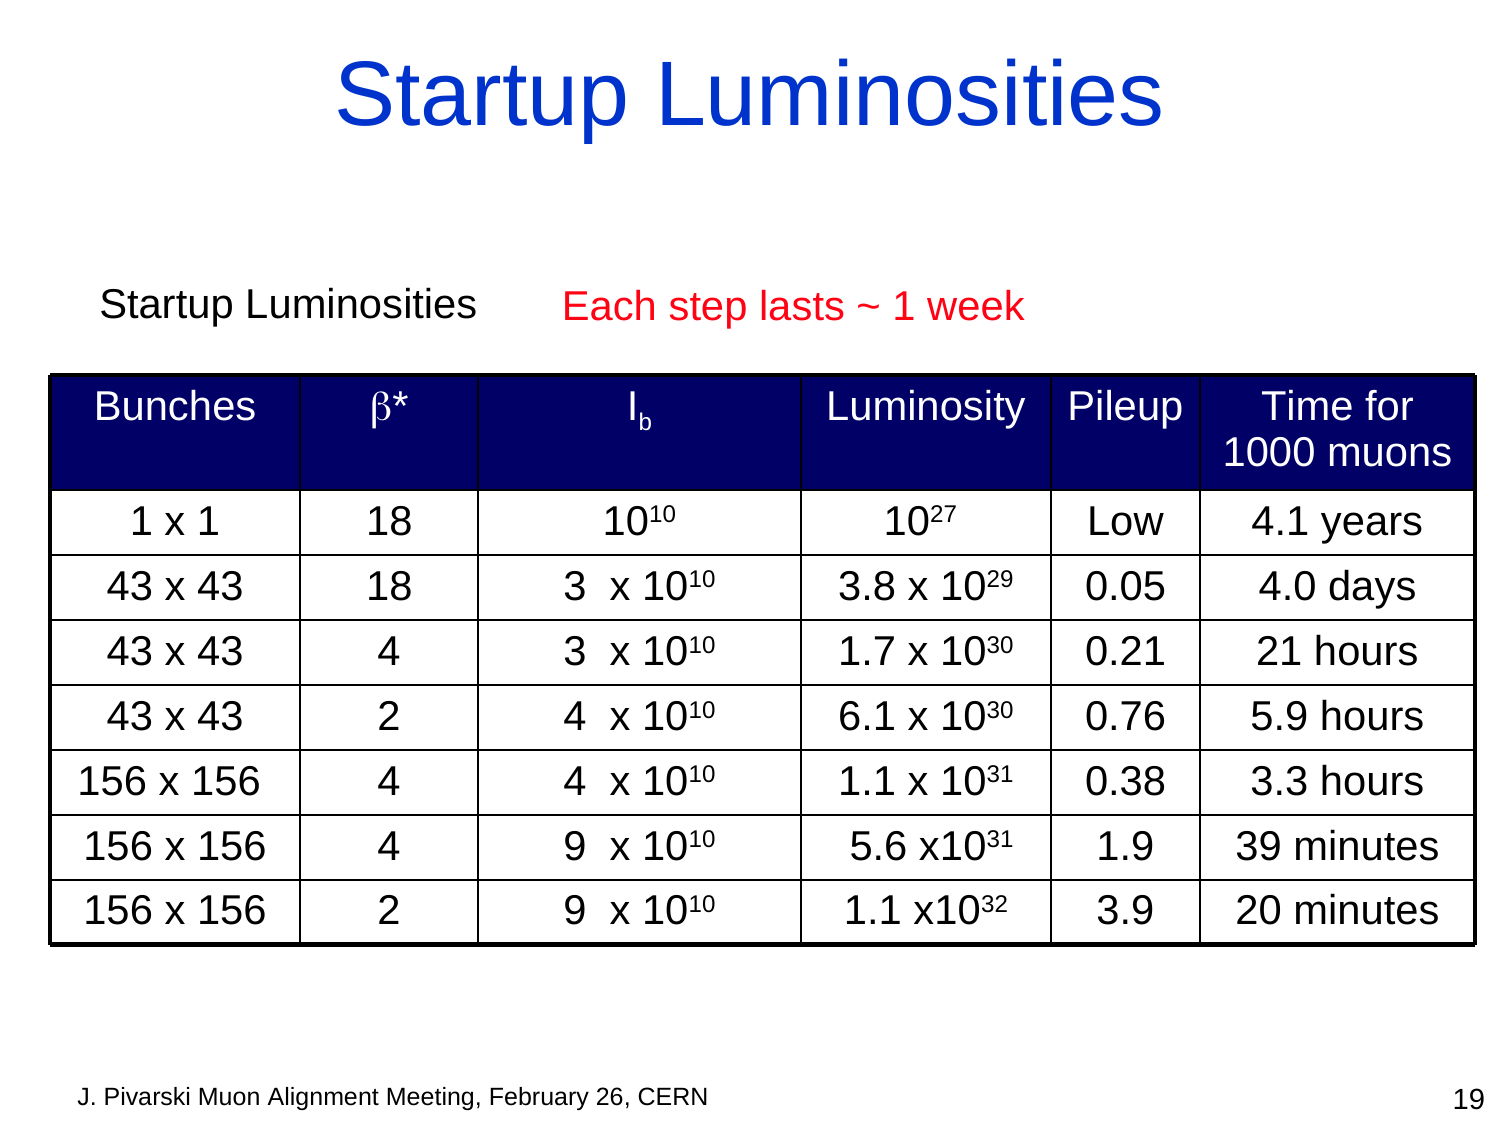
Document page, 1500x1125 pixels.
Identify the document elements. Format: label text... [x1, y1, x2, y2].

text_box 156 x 156 [52, 751, 299, 814]
text_box 4 x 1010 [479, 686, 800, 749]
text_box 18 [301, 491, 477, 554]
text_box 1010 [479, 491, 800, 554]
text_box 1027 [802, 491, 1050, 554]
text_box 4 x 1010 [479, 751, 800, 814]
text_box 43 x 43 [52, 686, 299, 749]
text_box Low [1052, 491, 1199, 554]
text_box 4 [301, 621, 477, 684]
text_box 3 x 1010 [479, 556, 800, 619]
text_box 2 [301, 881, 477, 942]
text_box 43 x 43 [52, 556, 299, 619]
text_box Bunches [52, 377, 299, 489]
text_box 4 [301, 751, 477, 814]
text_box 4.1 years [1201, 491, 1473, 554]
text_box Luminosity [802, 377, 1050, 489]
text_box 1.1 x1032 [802, 881, 1050, 942]
text_box 0.21 [1052, 621, 1199, 684]
text_box 3.9 [1052, 881, 1199, 942]
text_box 1.7 x 1030 [802, 621, 1050, 684]
text_box 3.8 x 1029 [802, 556, 1050, 619]
text_box 3.3 hours [1201, 751, 1473, 814]
text_box 5.6 x1031 [802, 816, 1050, 879]
text_box 0.38 [1052, 751, 1199, 814]
text_box * [301, 377, 477, 489]
text_box 3 x 1010 [479, 621, 800, 684]
text_box 5.9 hours [1201, 686, 1473, 749]
text_box Each step lasts ~ 1 week [547, 275, 1048, 338]
text_box Ib [479, 377, 800, 489]
text_box 1 x 1 [52, 491, 299, 554]
text_box Startup Luminosities [84, 273, 493, 336]
text_box 39 minutes [1201, 816, 1473, 879]
text_box 156 x 156 [52, 881, 299, 942]
text_box 1.9 [1052, 816, 1199, 879]
text_box 156 x 156 [52, 816, 299, 879]
text_box 18 [301, 556, 477, 619]
text_box 21 hours [1201, 621, 1473, 684]
text_box Time for 1000 muons [1201, 377, 1473, 489]
text_box 43 x 43 [52, 621, 299, 684]
text_box 0.05 [1052, 556, 1199, 619]
text_box 20 minutes [1201, 881, 1473, 942]
text_box 9 x 1010 [479, 881, 800, 942]
title Startup Luminosities [75, 0, 1426, 188]
text_box 6.1 x 1030 [802, 686, 1050, 749]
text_box 2 [301, 686, 477, 749]
text_box 9 x 1010 [479, 816, 800, 879]
text_box Pileup [1052, 377, 1199, 489]
text_box 1.1 x 1031 [802, 751, 1050, 814]
text_box 4 [301, 816, 477, 879]
text_box 0.76 [1052, 686, 1199, 749]
text_box 4.0 days [1201, 556, 1473, 619]
